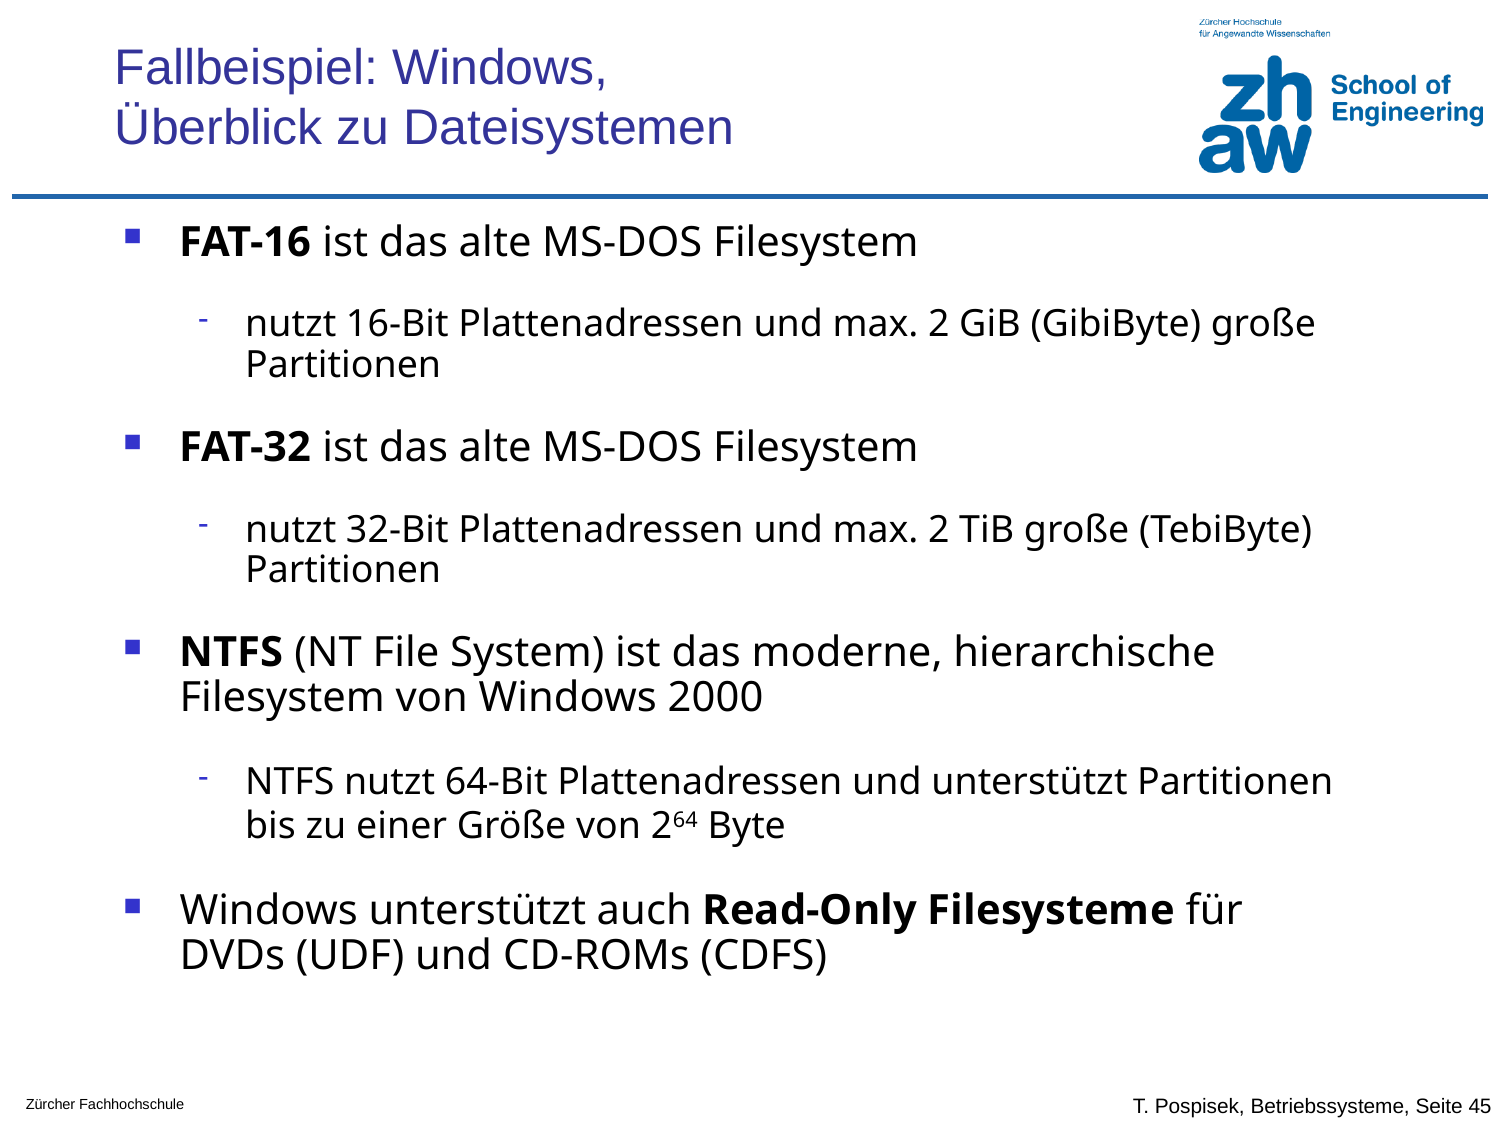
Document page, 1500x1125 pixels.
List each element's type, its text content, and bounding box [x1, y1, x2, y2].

title Fallbeispiel: Windows, Überblick zu Dateisystemen [99, 50, 1379, 163]
list FAT-16 ist das alte MS-DOS Filesystem nutzt 16-Bit Plattenadressen und max. 2 GiB (GibiByte) große Partitionen FAT-32 ist das alte MS-DOS Filesystem nutzt 32-Bit Plattenadressen und max. 2 TiB große (TebiByte) Partitionen NTFS (NT File System) ist das moderne, hierarchische Filesystem von Windows 2000 NTFS nutzt 64-Bit Plattenadressen und unterstützt Partitionen bis zu einer Größe von 264 Byte Windows unterstützt auch Read-Only Filesysteme für DVDs (UDF) und CD-ROMs (CDFS) [108, 212, 1363, 944]
picture [1199, 19, 1483, 173]
